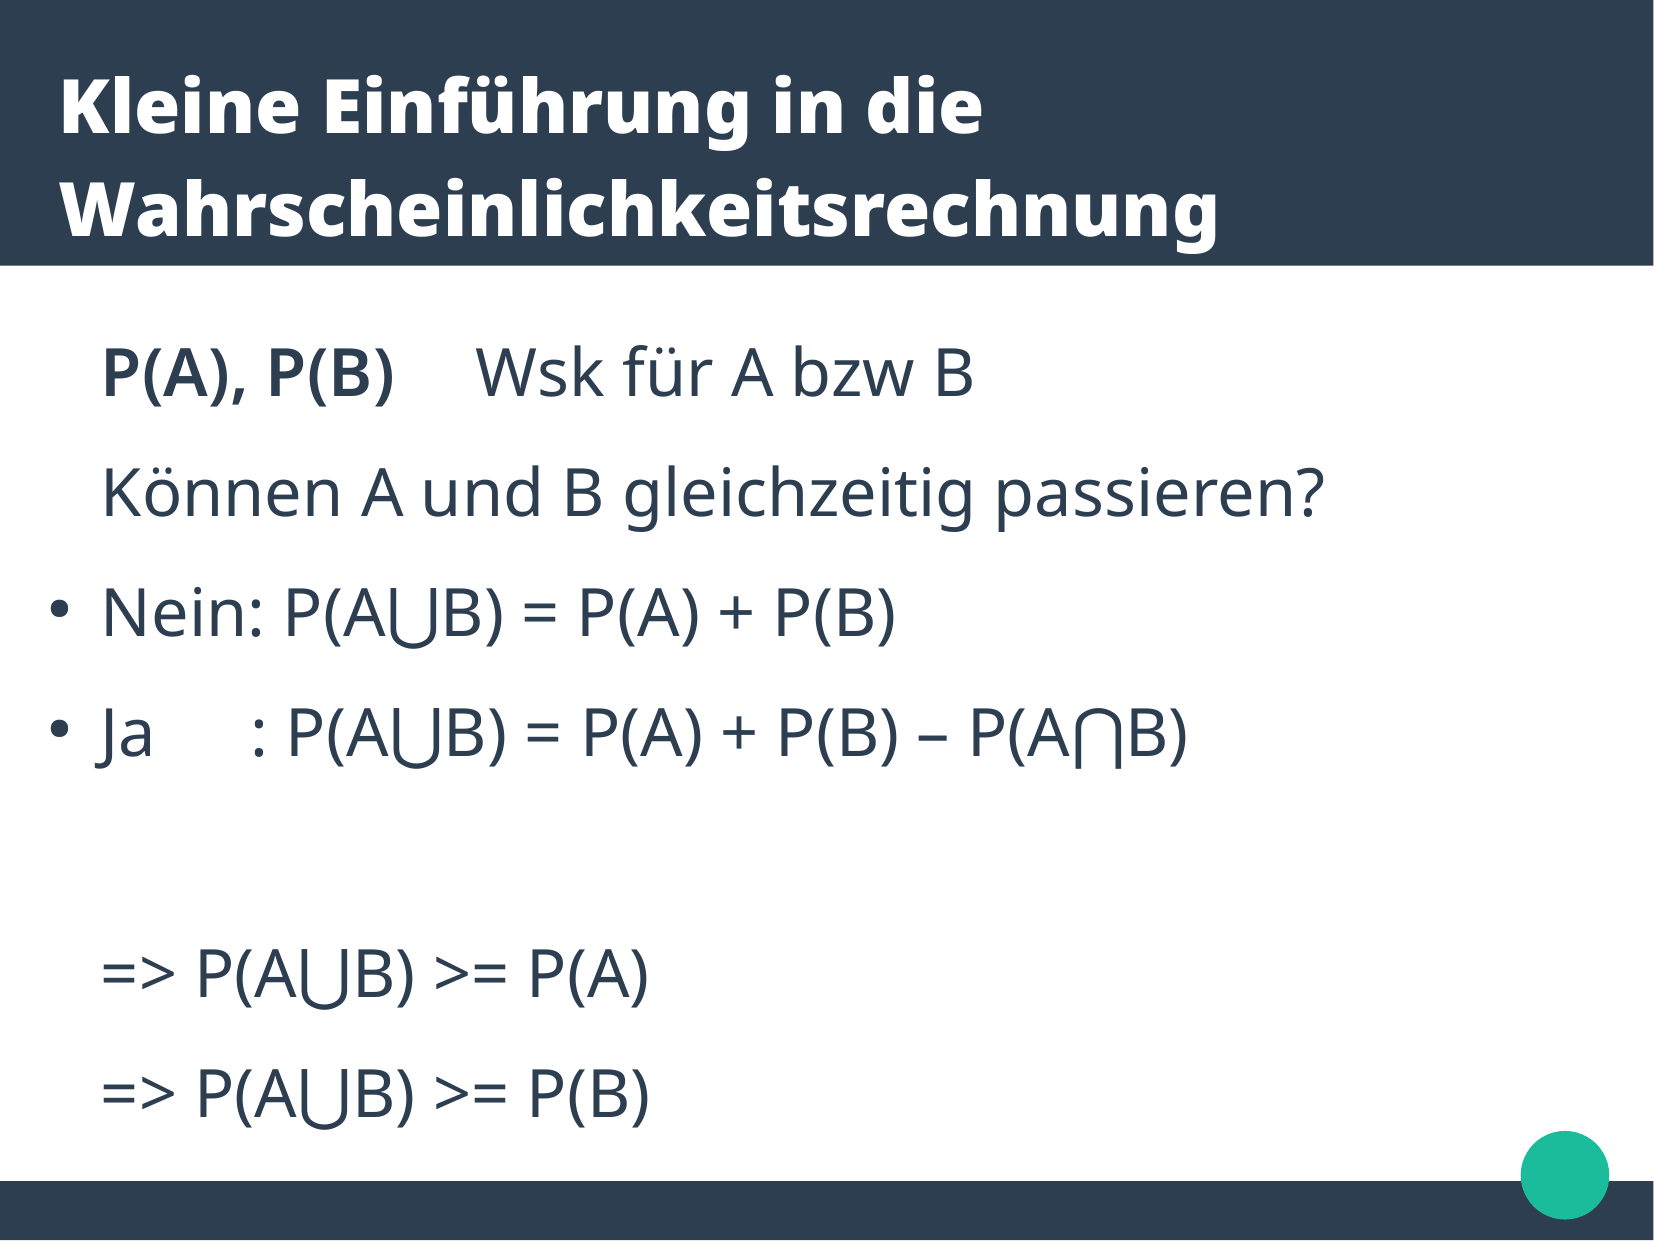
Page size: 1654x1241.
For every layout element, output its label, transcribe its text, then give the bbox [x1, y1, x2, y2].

title Kleine Einführung in die Wahrscheinlichkeitsrechnung [59, 53, 1595, 212]
list P(A), P(B) Wsk für A bzw B Können A und B gleichzeitig passieren? Nein: P(A⋃B) = P(A) + P(B) Ja : P(A⋃B) = P(A) + P(B) – P(A⋂B) => P(A⋃B) >= P(A) => P(A⋃B) >= P(B) [30, 324, 1595, 1152]
